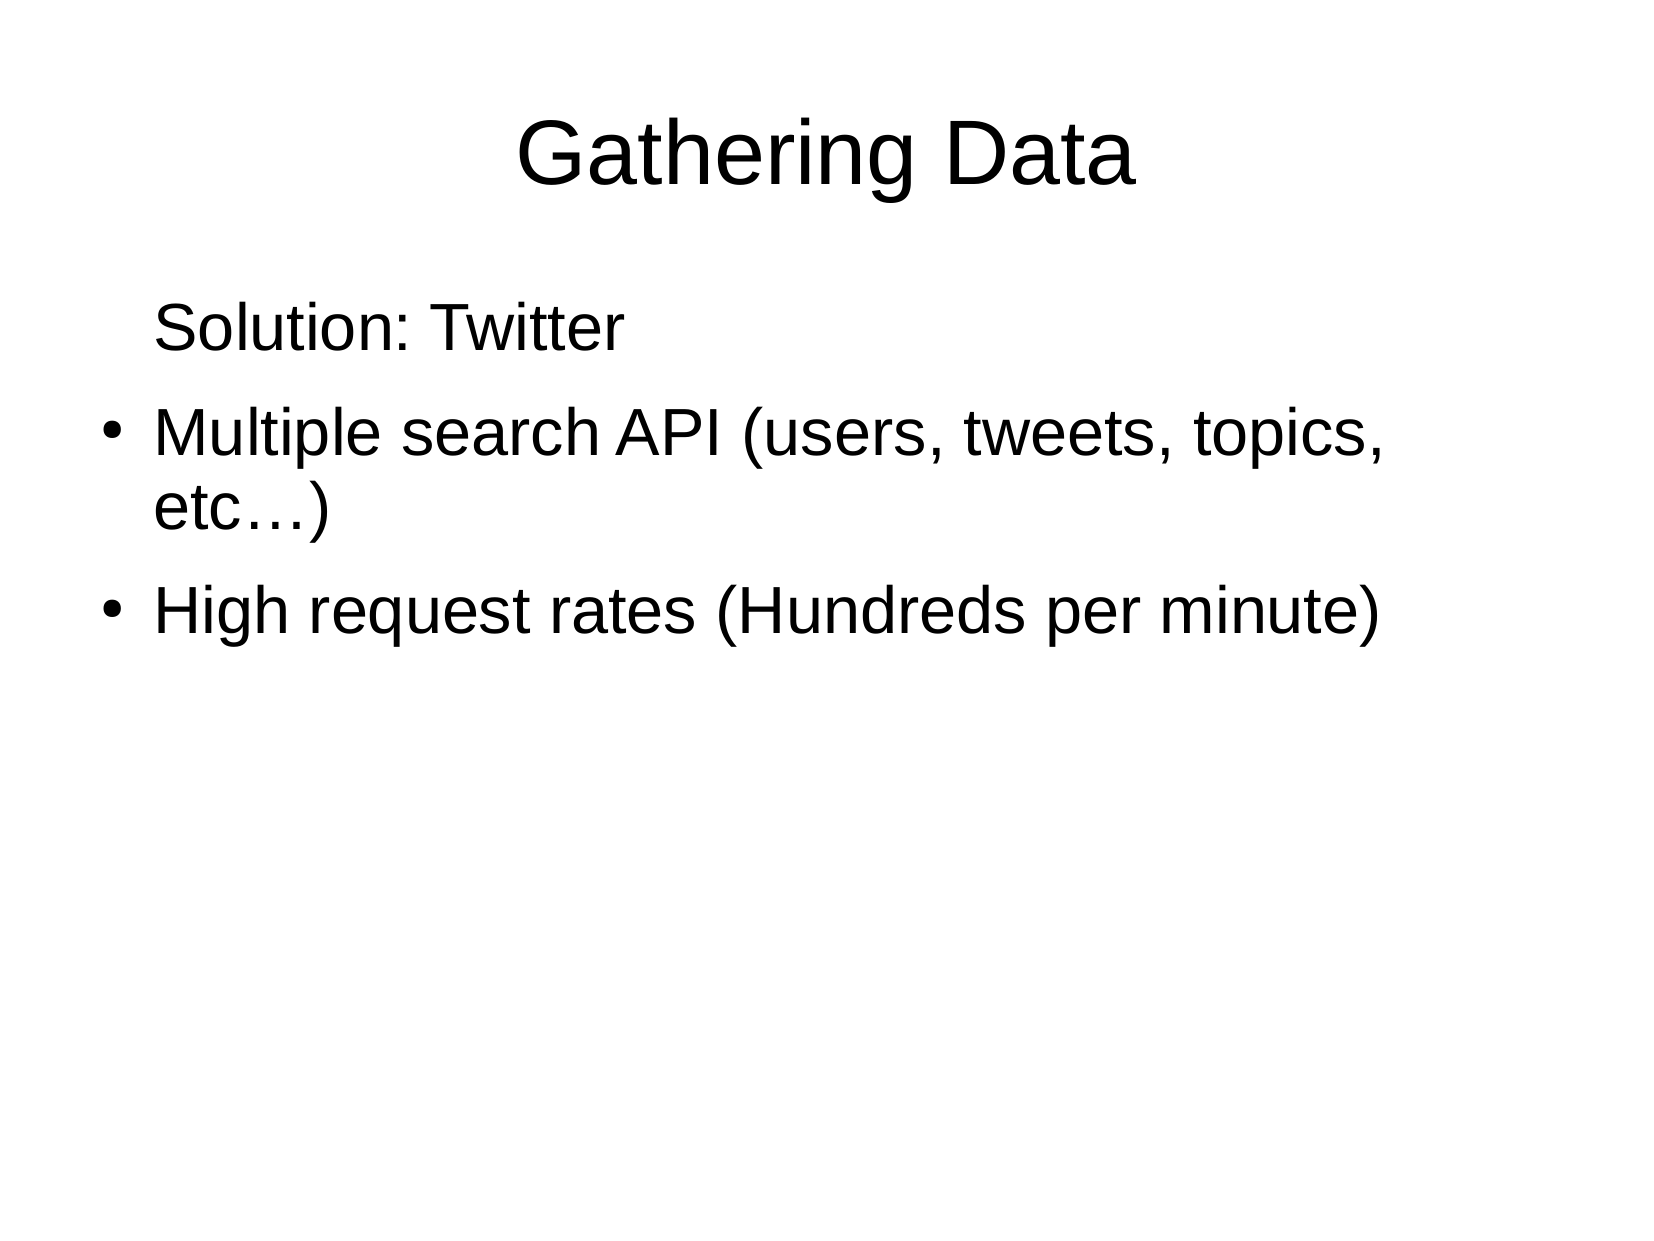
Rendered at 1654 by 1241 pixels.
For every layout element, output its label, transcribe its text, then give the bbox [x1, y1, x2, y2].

list Solution: Twitter Multiple search API (users, tweets, topics, etc…) High request rates (Hundreds per minute) [82, 290, 1571, 1010]
title Gathering Data [82, 49, 1571, 257]
